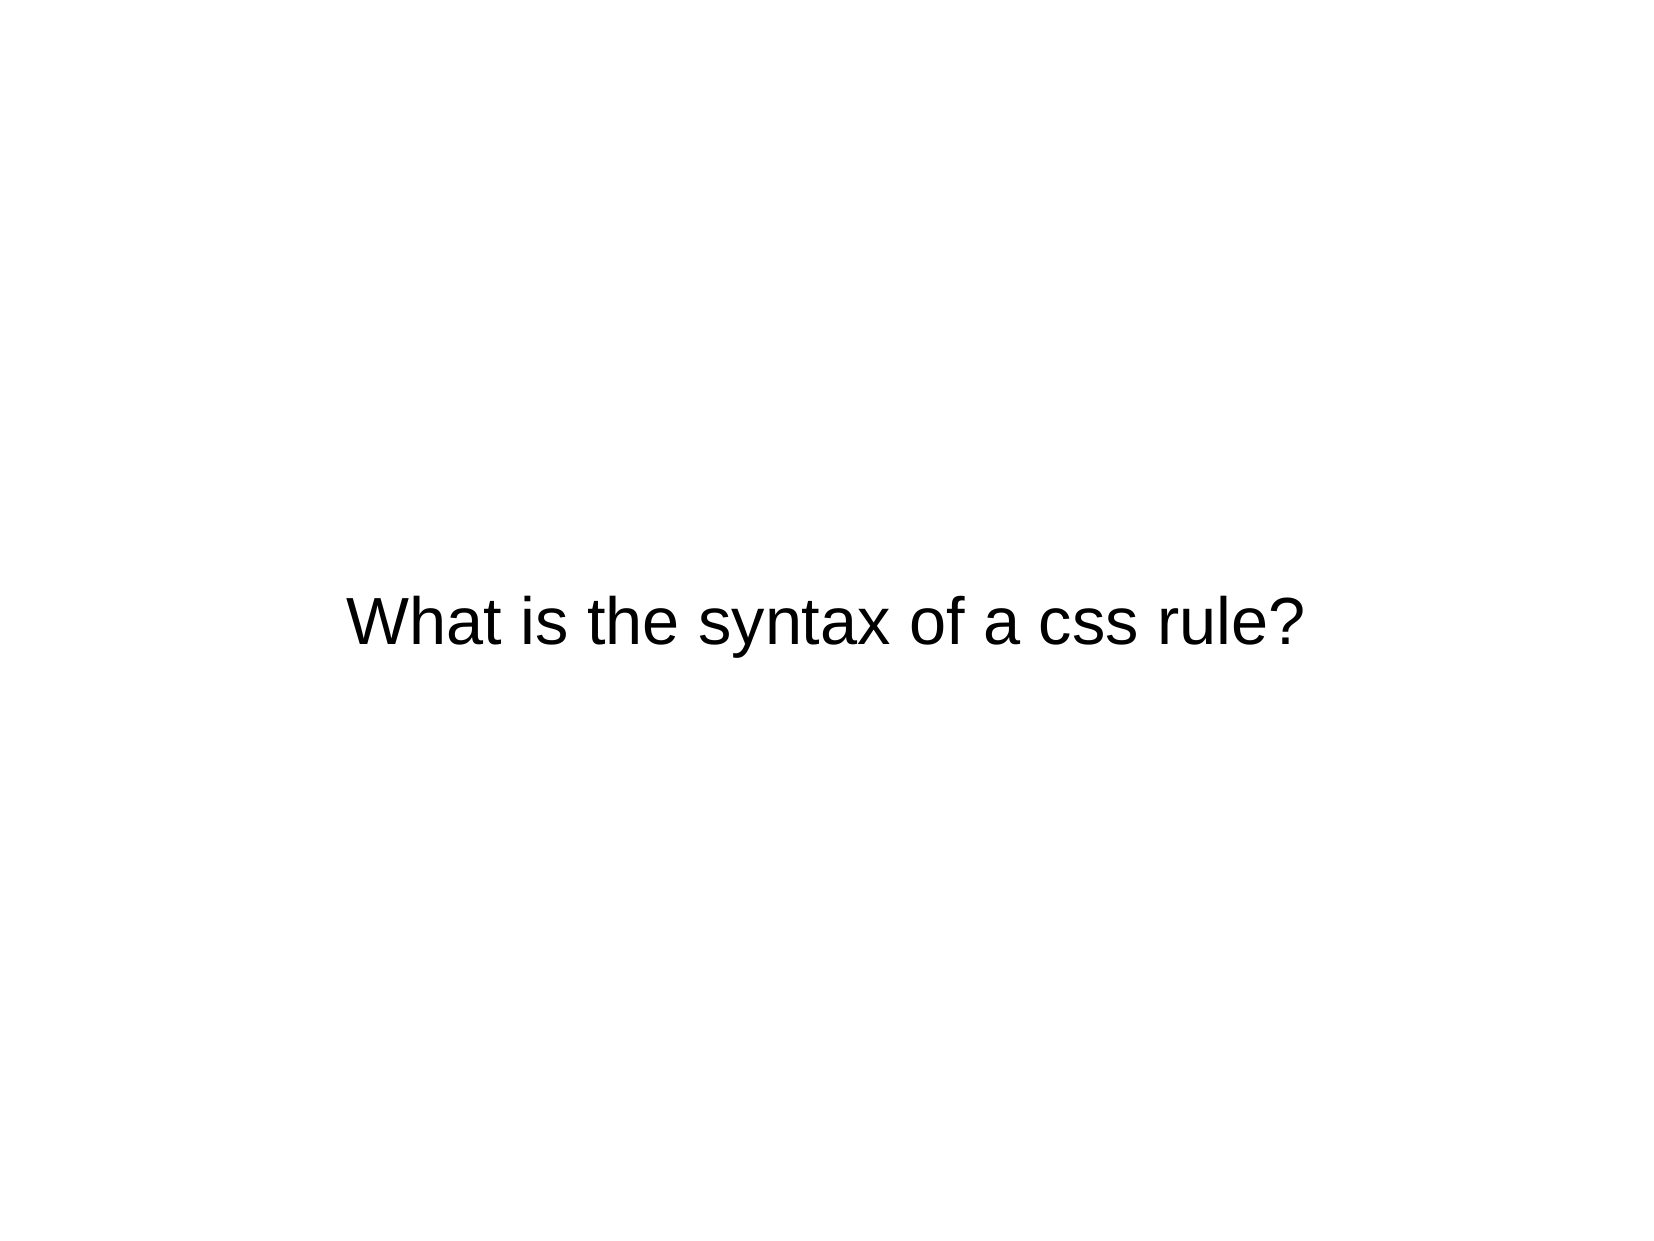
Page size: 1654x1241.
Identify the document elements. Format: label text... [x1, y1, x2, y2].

subtitle What is the syntax of a css rule? [82, 49, 1571, 1193]
